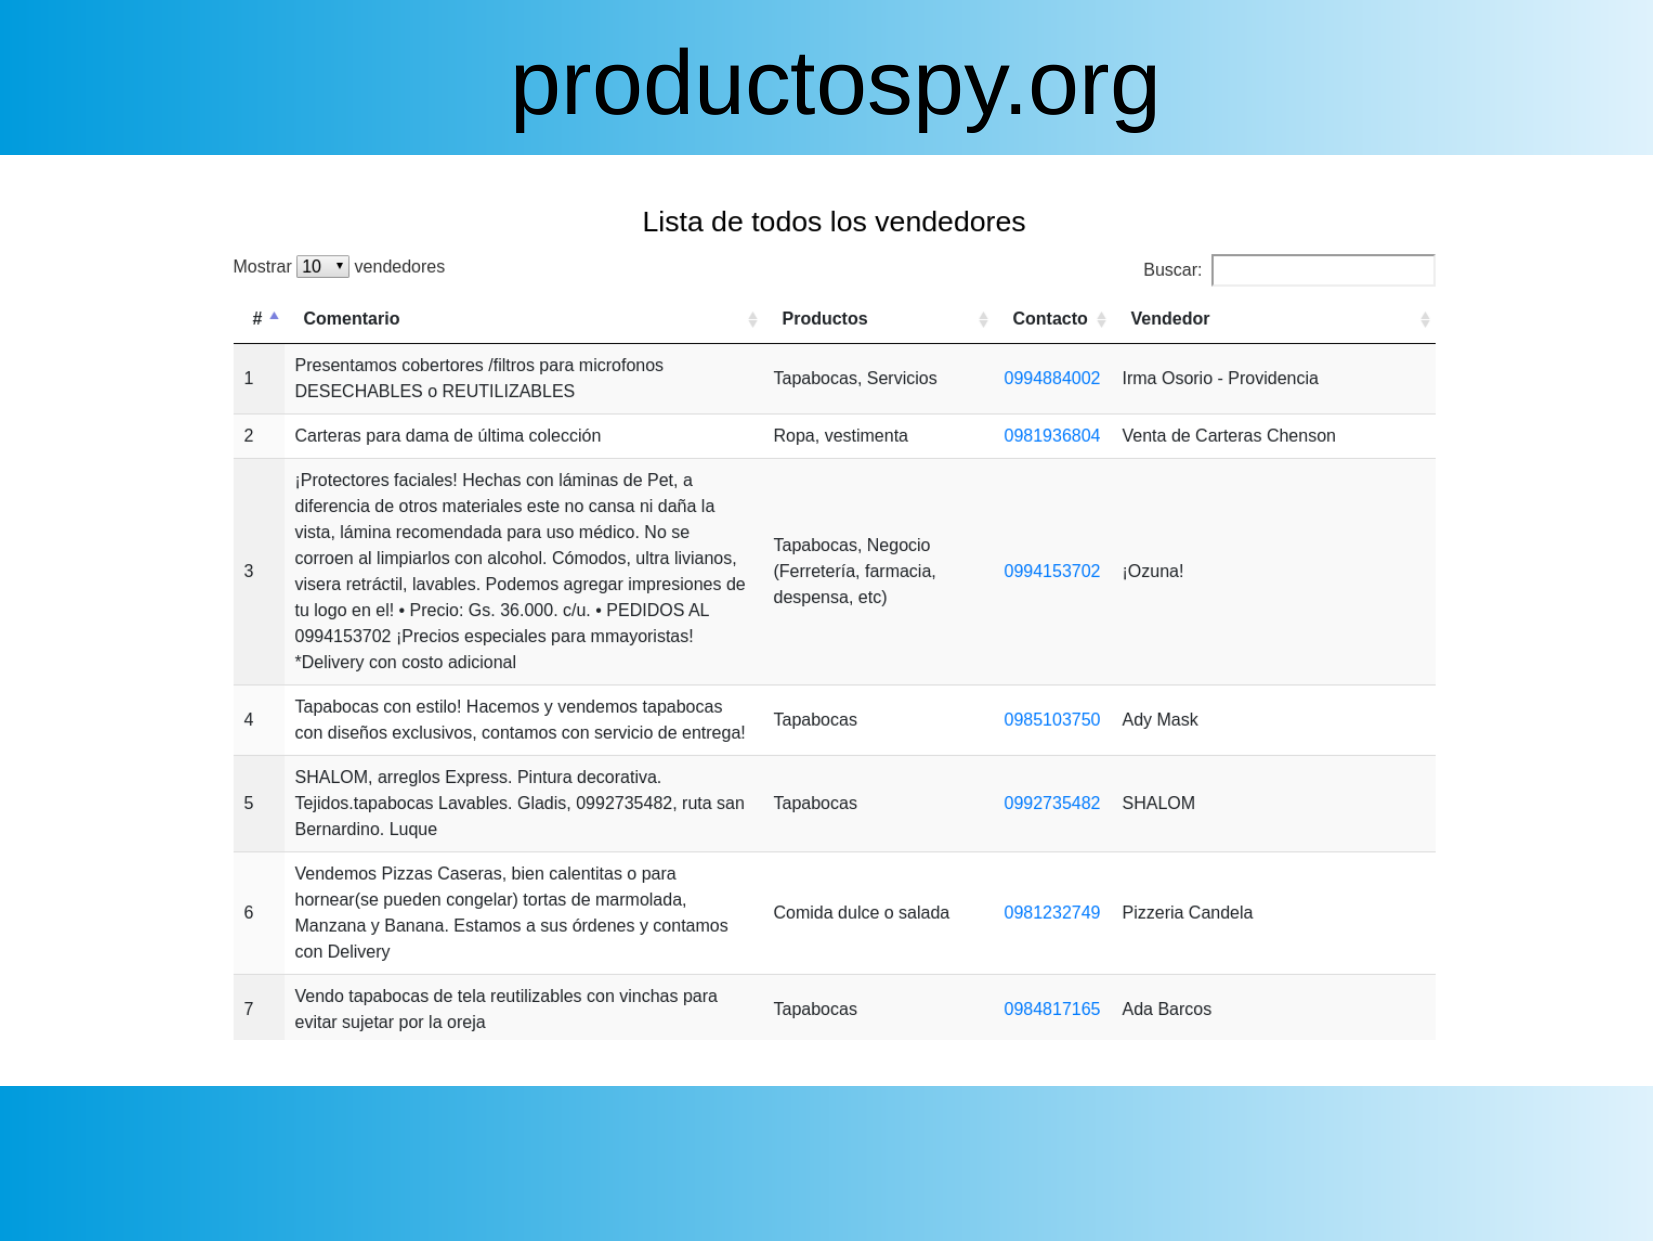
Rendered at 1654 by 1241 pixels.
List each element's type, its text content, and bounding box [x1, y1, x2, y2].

picture [212, 188, 1453, 1040]
text_box productospy.org [496, 24, 1177, 142]
